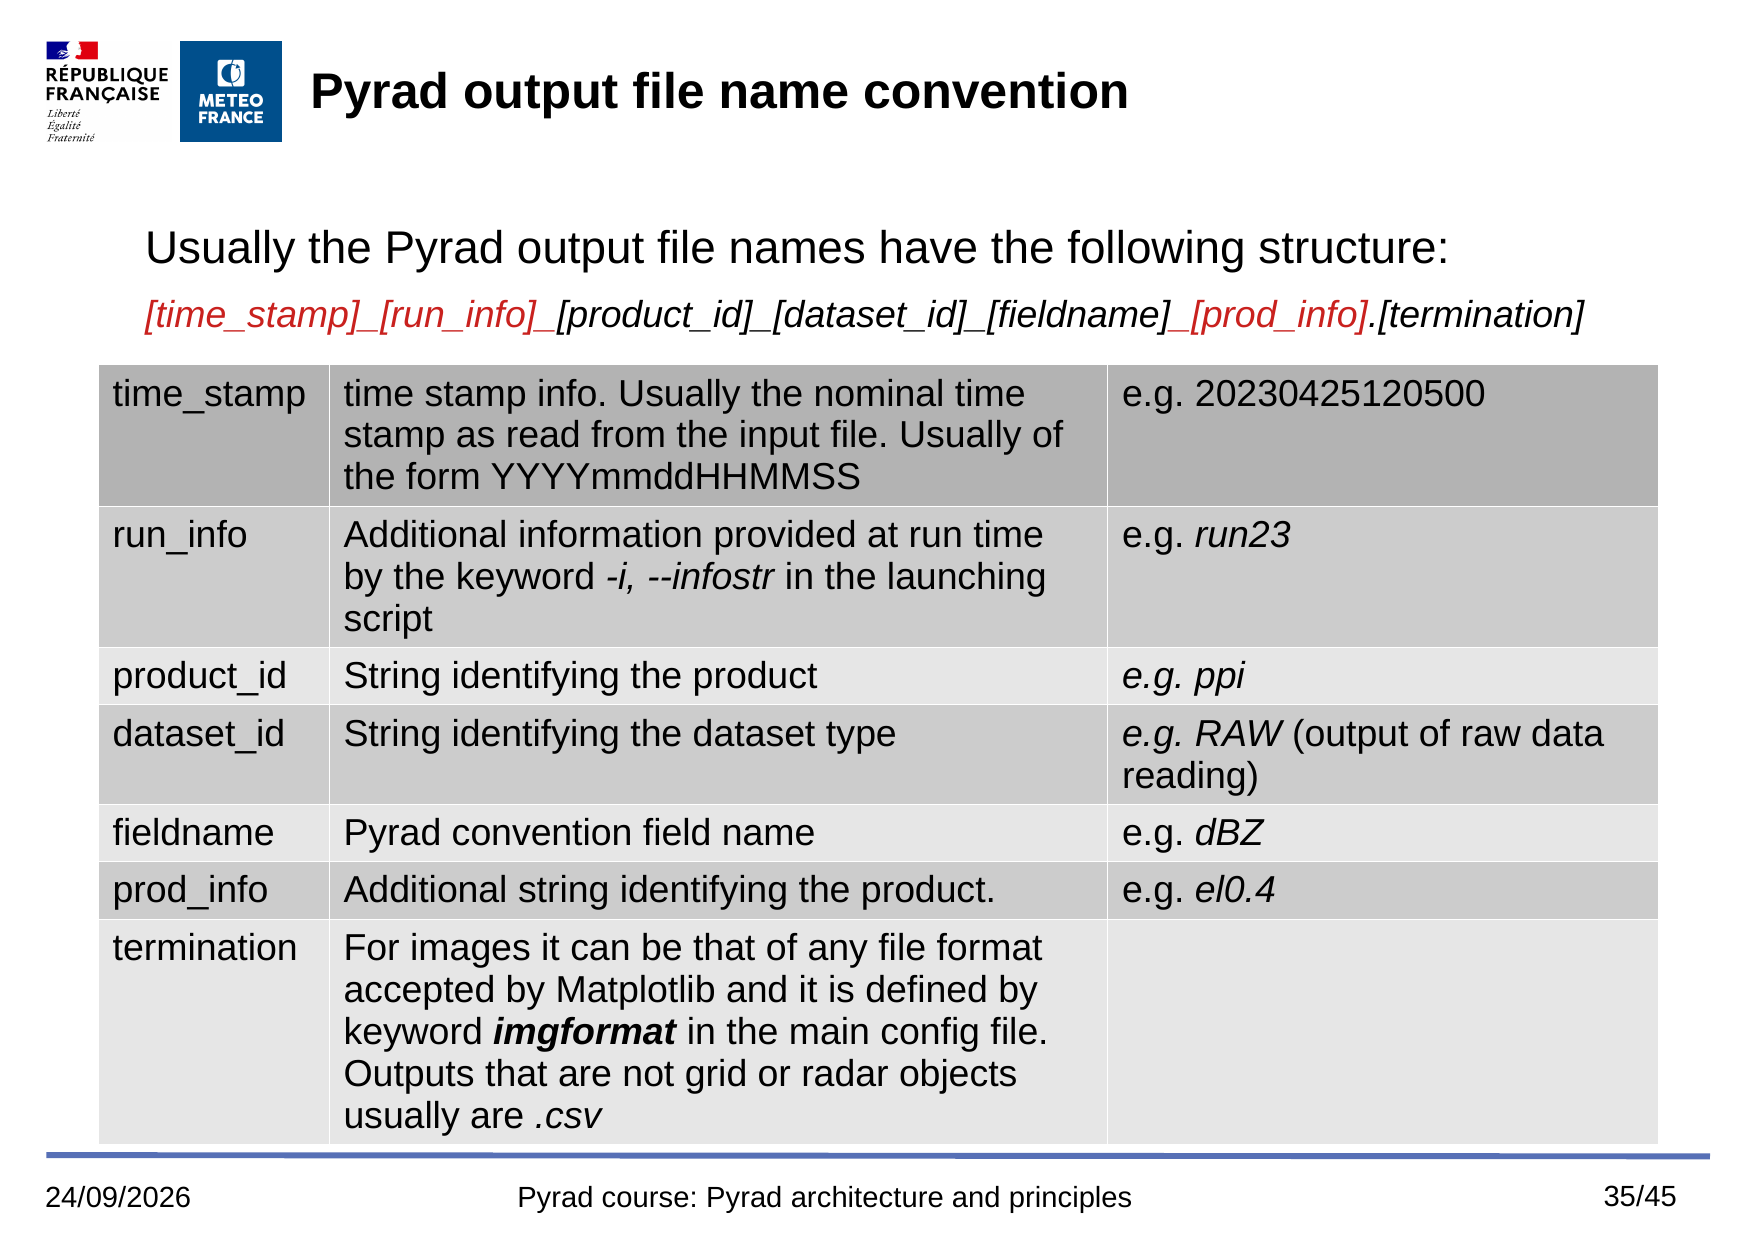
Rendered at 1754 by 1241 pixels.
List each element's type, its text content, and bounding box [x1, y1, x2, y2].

table_cell [1108, 920, 1658, 1144]
table_cell e.g. ppi [1108, 648, 1658, 704]
table_cell For images it can be that of any file format accepted by Matplotlib and it is defined by keyword imgformat in the main config file. Outputs that are not grid or radar objects usually are .csv [330, 920, 1107, 1144]
table_header e.g. 20230425120500 [1108, 365, 1658, 506]
table_cell product_id [99, 648, 329, 704]
table_cell fieldname [99, 805, 329, 861]
list Usually the Pyrad output file names have the following structure: [time_stamp]_[run_info]_[product_id]_[dataset_id]_[fieldname]_[prod_info].[termination] [44, 222, 1712, 1118]
picture [180, 41, 282, 142]
title Pyrad output file name convention [310, 40, 1697, 142]
table_cell run_info [99, 507, 329, 647]
table_cell String identifying the product [330, 648, 1107, 704]
table_header time stamp info. Usually the nominal time stamp as read from the input file. Usually of the form YYYYmmddHHMMSS [330, 365, 1107, 506]
table_cell e.g. el0.4 [1108, 862, 1658, 919]
table_cell Additional string identifying the product. [330, 862, 1107, 919]
table_cell e.g. dBZ [1108, 805, 1658, 861]
table_cell prod_info [99, 862, 329, 919]
table_cell e.g. RAW (output of raw data reading) [1108, 705, 1658, 804]
table_cell dataset_id [99, 705, 329, 804]
table_cell Additional information provided at run time by the keyword -i, --infostr in the launching script [330, 507, 1107, 647]
table_cell termination [99, 920, 329, 1144]
table_cell e.g. run23 [1108, 507, 1658, 647]
table_cell String identifying the dataset type [330, 705, 1107, 804]
picture [46, 41, 172, 142]
table_header time_stamp [99, 365, 329, 506]
table_cell Pyrad convention field name [330, 805, 1107, 861]
